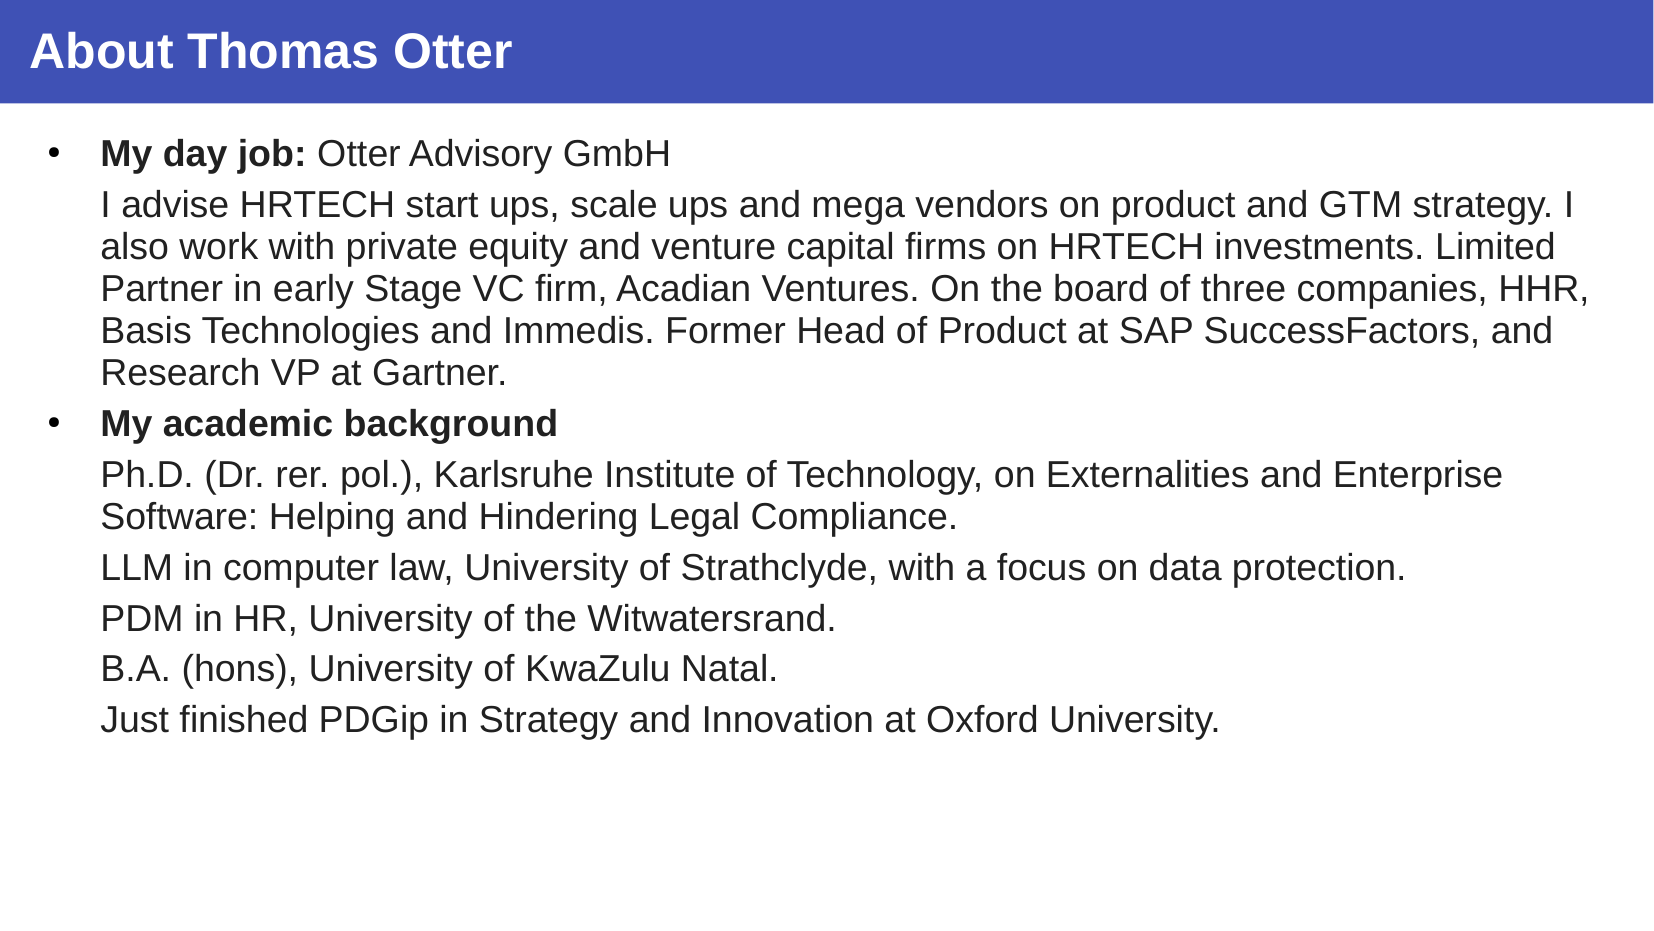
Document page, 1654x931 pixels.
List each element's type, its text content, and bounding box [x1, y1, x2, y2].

title About Thomas Otter [0, 0, 1654, 104]
list My day job: Otter Advisory GmbH I advise HRTECH start ups, scale ups and mega vendors on product and GTM strategy. I also work with private equity and venture capital firms on HRTECH investments. Limited Partner in early Stage VC firm, Acadian Ventures. On the board of three companies, HHR, Basis Technologies and Immedis. Former Head of Product at SAP SuccessFactors, and Research VP at Gartner. My academic background Ph.D. (Dr. rer. pol.), Karlsruhe Institute of Technology, on Externalities and Enterprise Software: Helping and Hindering Legal Compliance. LLM in computer law, University of Strathclyde, with a focus on data protection. PDM in HR, University of the Witwatersrand. B.A. (hons), University of KwaZulu Natal. Just finished PDGip in Strategy and Innovation at Oxford University. [29, 132, 1625, 813]
